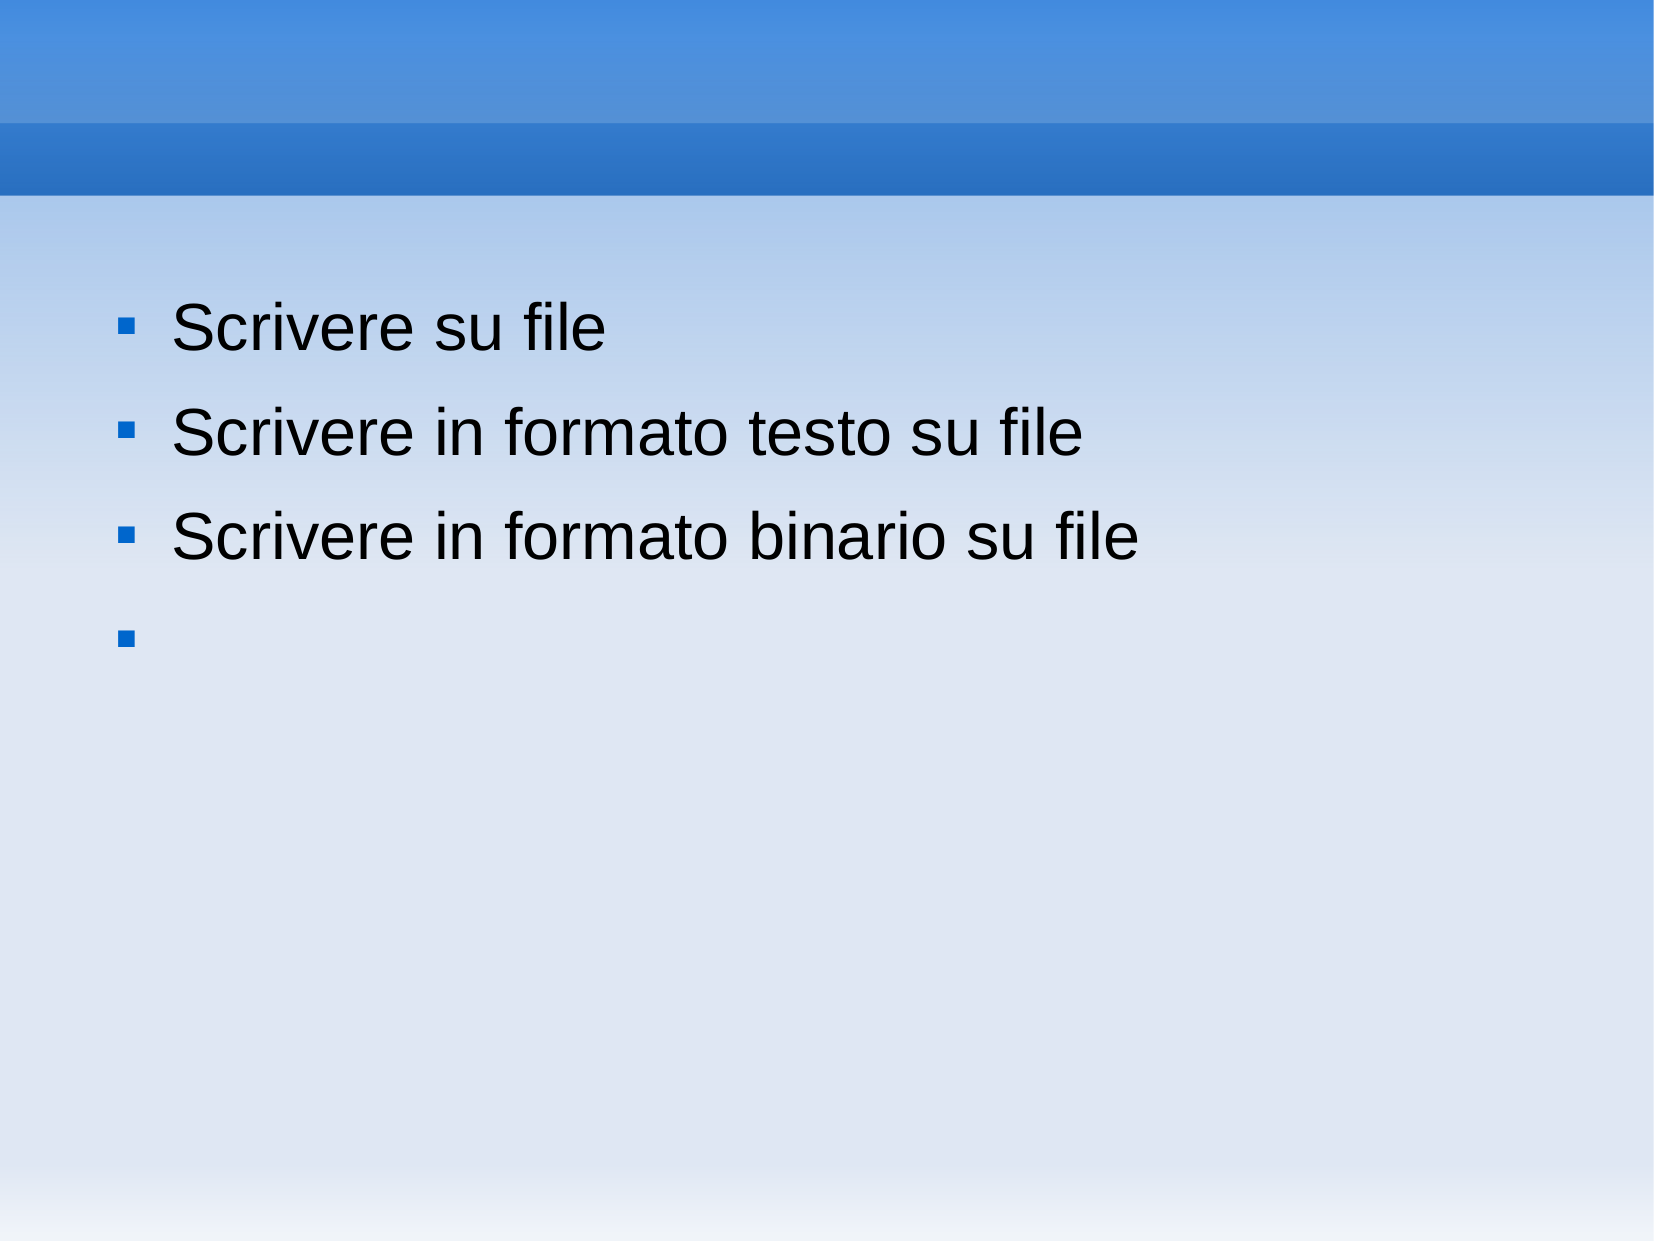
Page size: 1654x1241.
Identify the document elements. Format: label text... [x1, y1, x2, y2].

list Scrivere su file Scrivere in formato testo su file Scrivere in formato binario su file [82, 290, 1571, 1109]
picture [0, 0, 1654, 1241]
